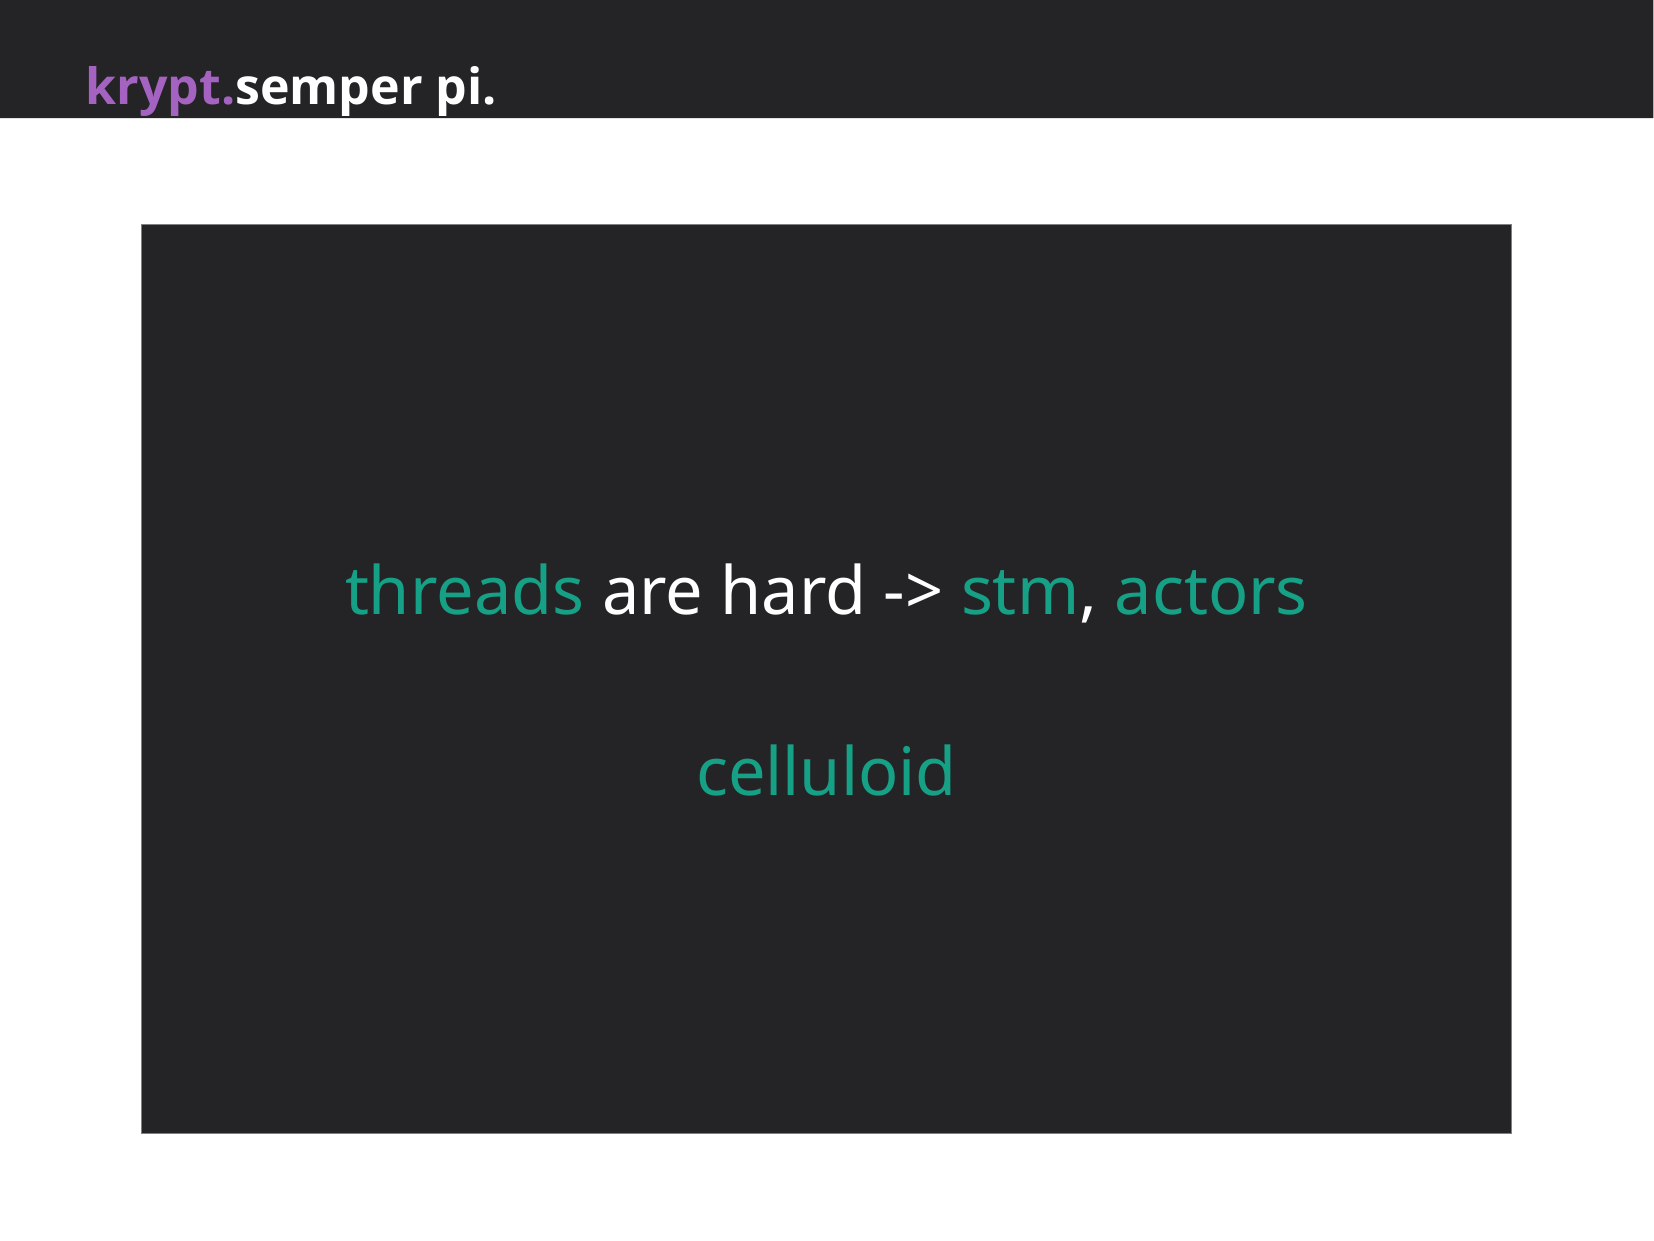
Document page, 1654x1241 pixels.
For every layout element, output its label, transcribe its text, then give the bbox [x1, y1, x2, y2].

text_box krypt.semper pi. [70, 43, 544, 119]
text_box threads are hard -> stm, actors celluloid [141, 224, 1512, 1134]
text_box [0, 0, 1654, 119]
